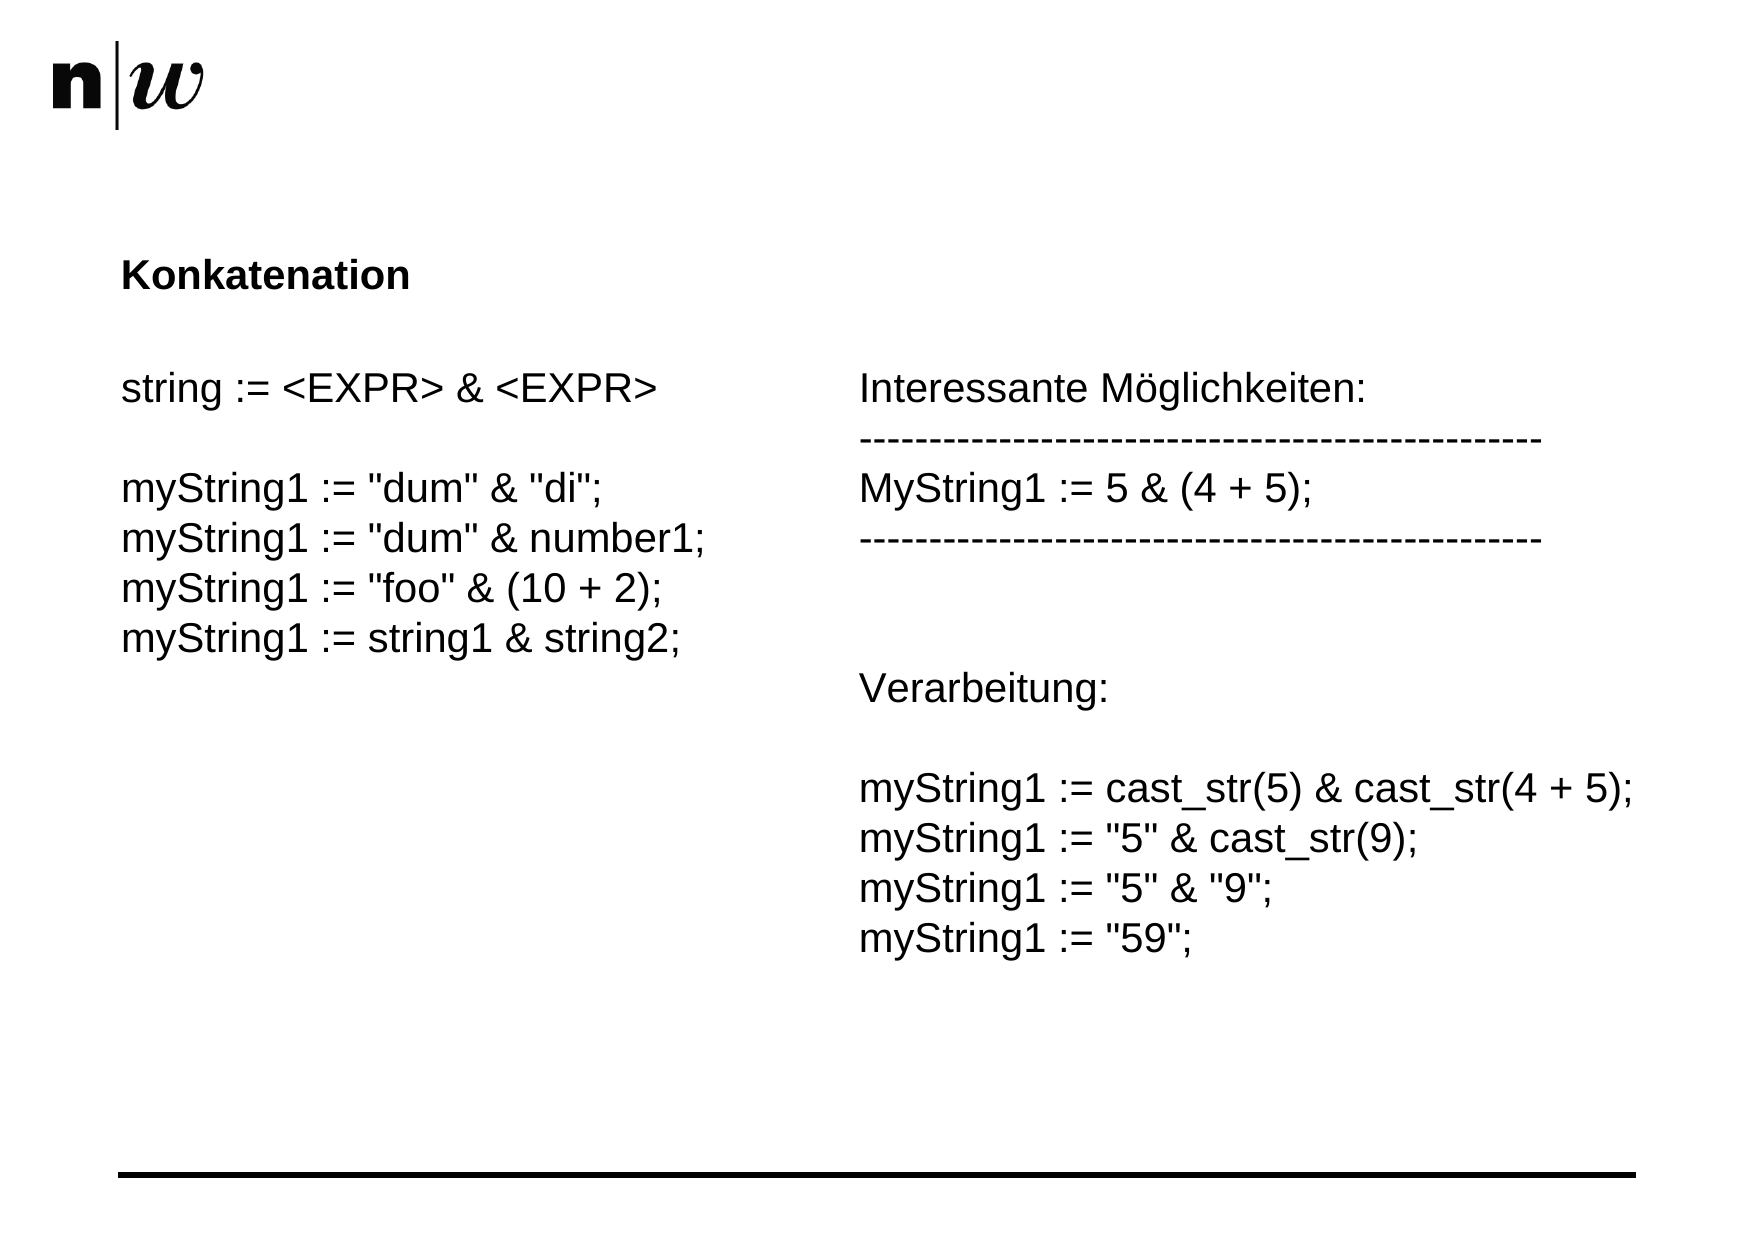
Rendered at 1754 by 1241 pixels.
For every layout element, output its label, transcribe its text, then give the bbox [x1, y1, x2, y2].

list Interessante Möglichkeiten: ------------------------------------------------- MyString1 := 5 & (4 + 5); ------------------------------------------------- Verarbeitung: myString1 := cast_str(5) & cast_str(4 + 5); myString1 := "5" & cast_str(9); myString1 := "5" & "9"; myString1 := "59"; [858, 360, 1678, 1004]
picture [53, 41, 204, 130]
title Konkatenation [120, 247, 1633, 307]
list string := <EXPR> & <EXPR> myString1 := "dum" & "di"; myString1 := "dum" & number1; myString1 := "foo" & (10 + 2); myString1 := string1 & string2; [121, 360, 858, 786]
